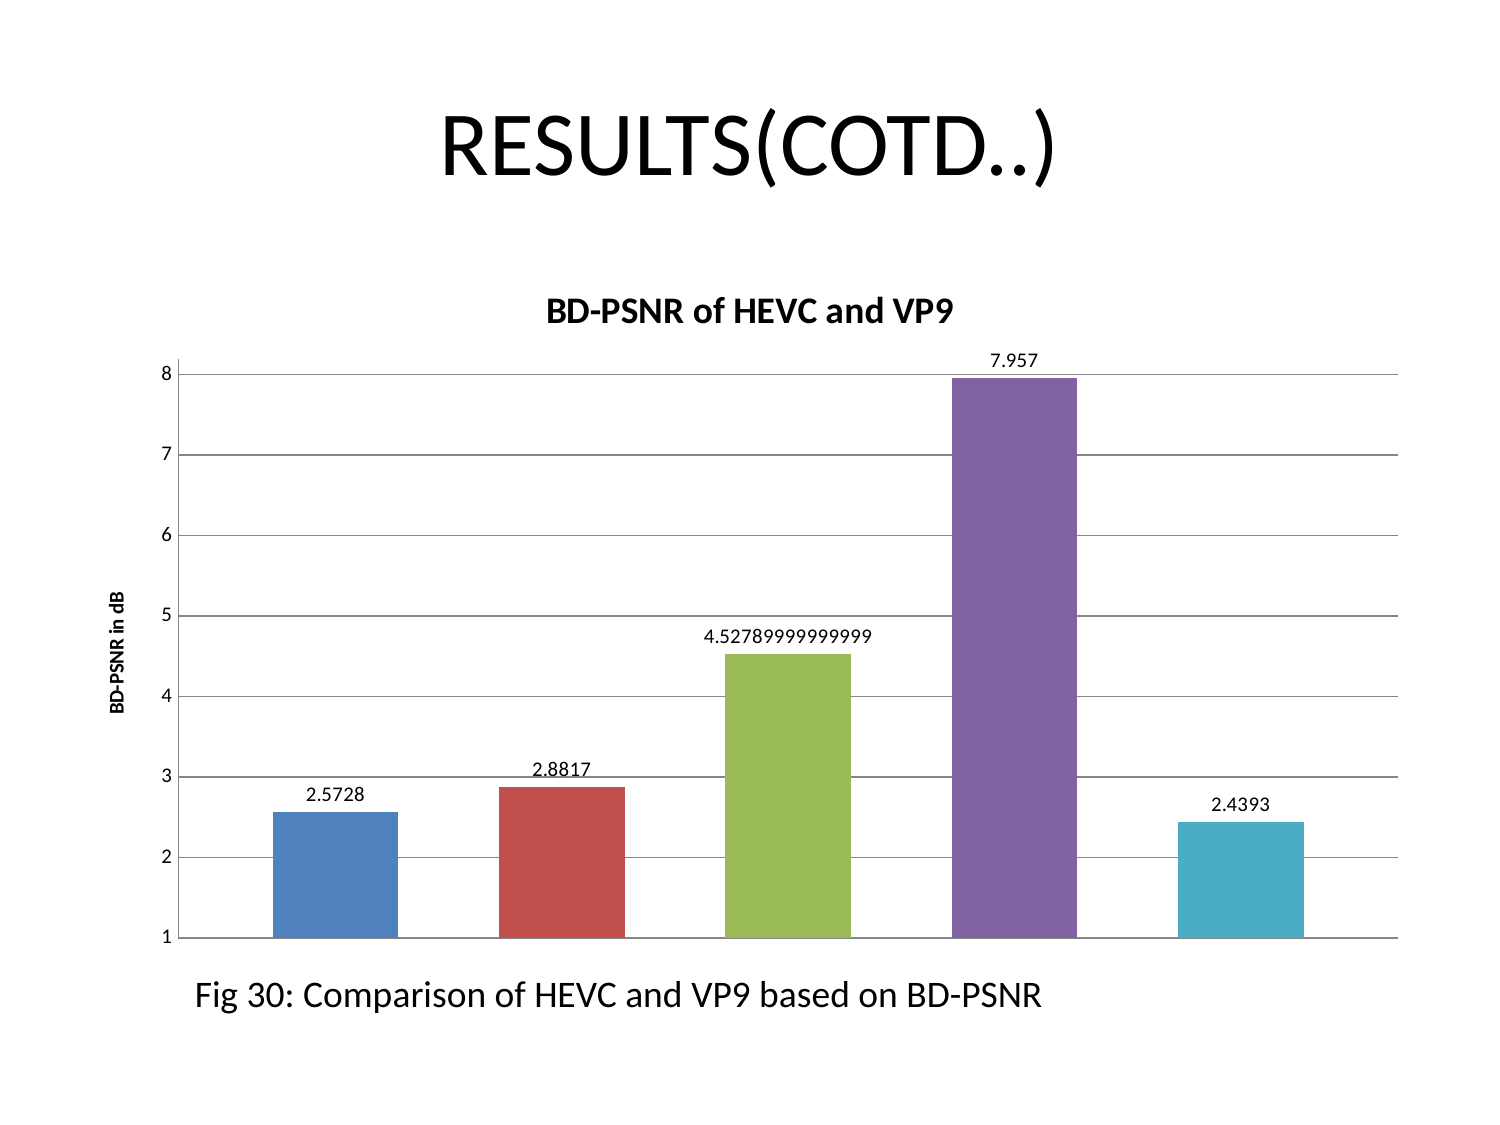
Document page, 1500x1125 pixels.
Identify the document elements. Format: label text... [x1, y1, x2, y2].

chart [75, 262, 1425, 963]
title Results(cotd..) [75, 45, 1425, 233]
text_box Fig 30: Comparison of HEVC and VP9 based on BD-PSNR [180, 963, 1059, 1068]
